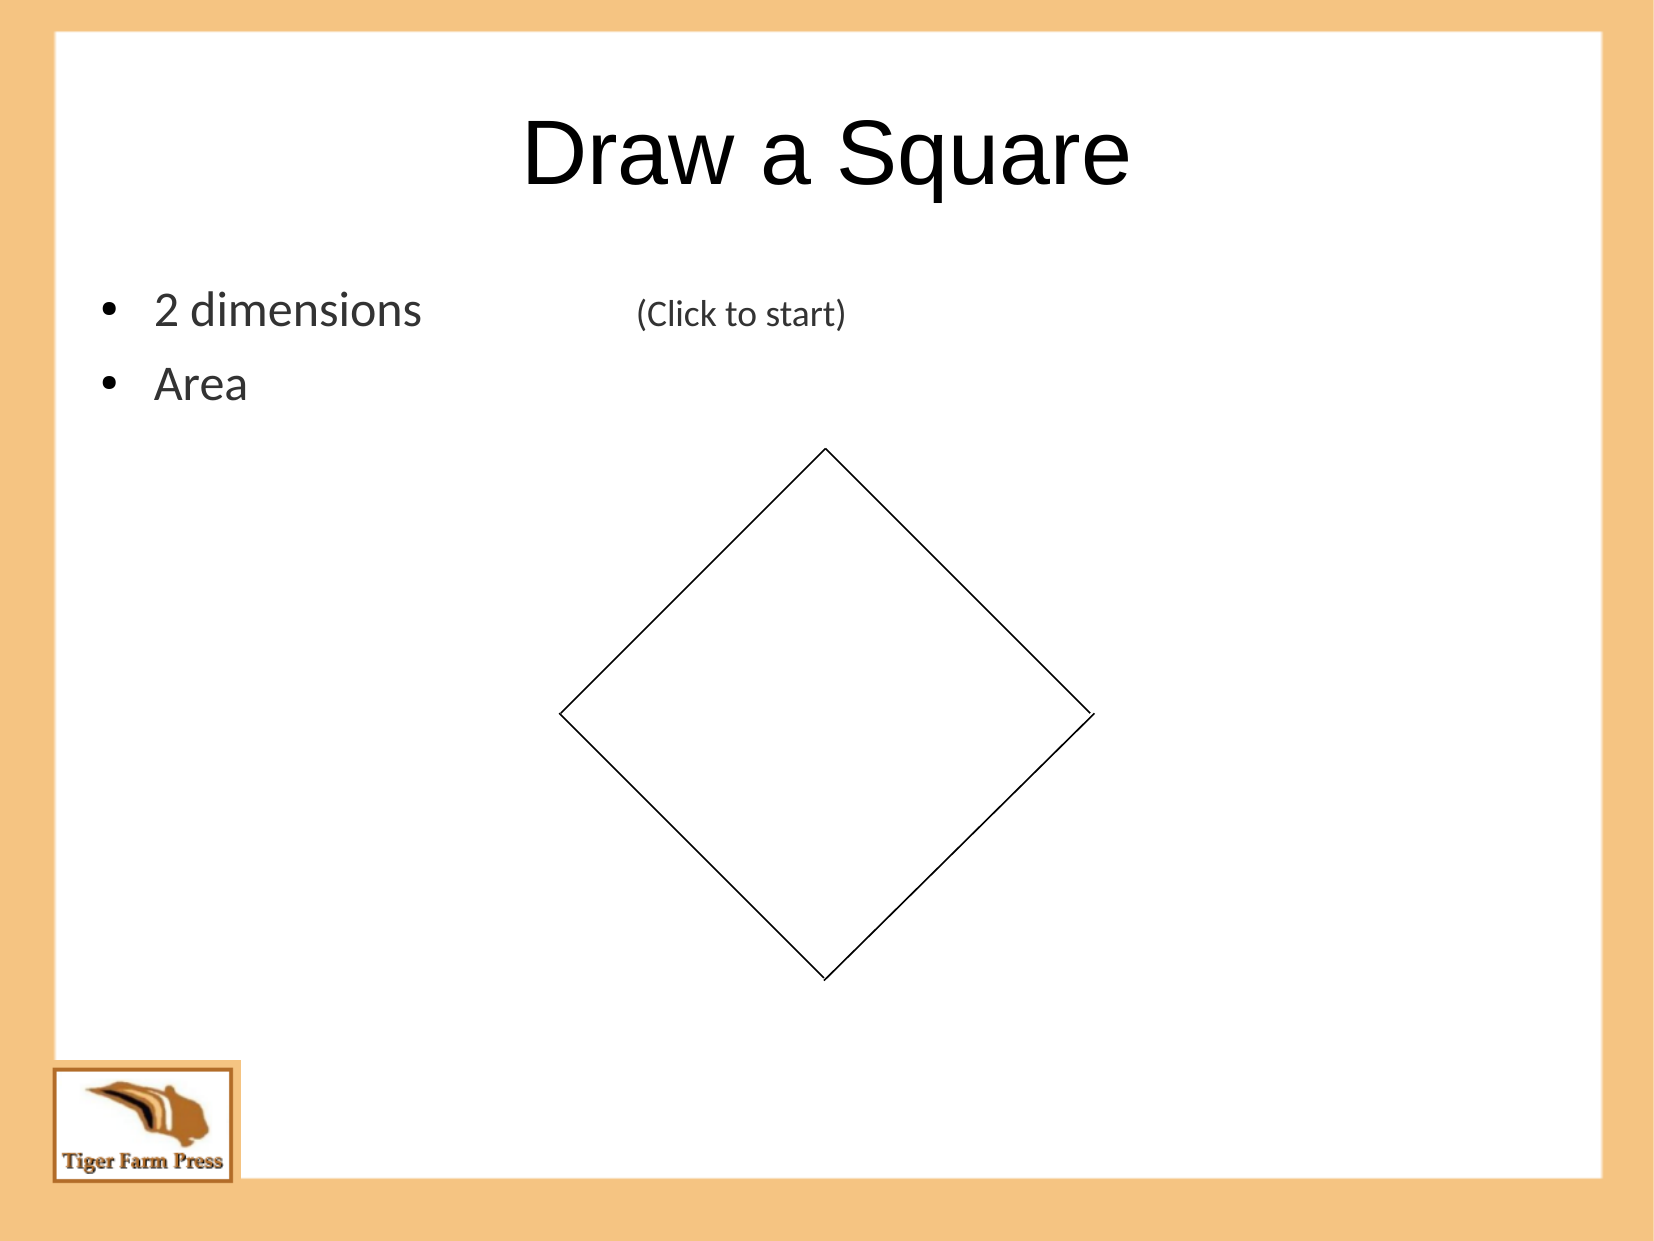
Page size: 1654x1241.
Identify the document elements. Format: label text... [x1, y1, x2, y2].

list 2 dimensions (Click to start) Area [82, 290, 1571, 1109]
title Draw a Square [82, 49, 1571, 257]
picture [0, 0, 1654, 1241]
